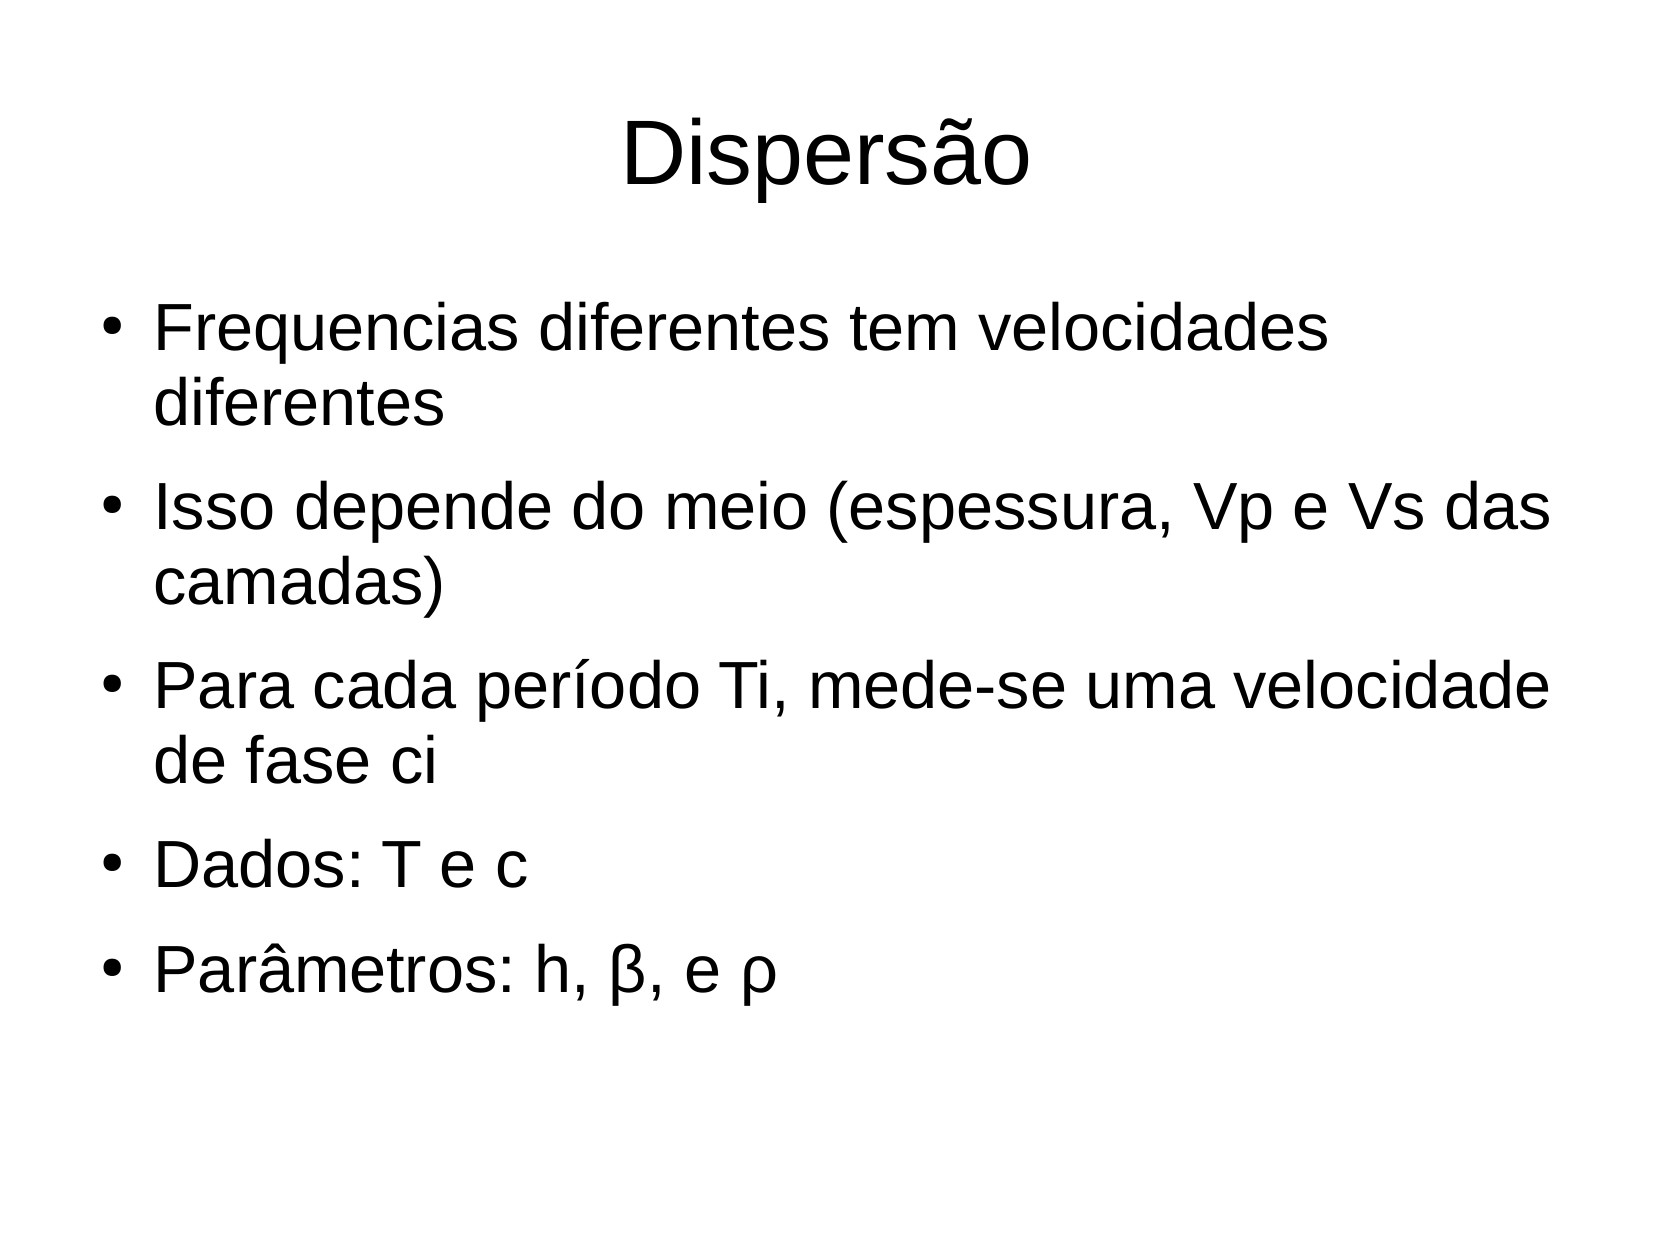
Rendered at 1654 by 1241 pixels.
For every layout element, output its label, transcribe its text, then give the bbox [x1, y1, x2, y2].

list Frequencias diferentes tem velocidades diferentes Isso depende do meio (espessura, Vp e Vs das camadas) Para cada período Ti, mede-se uma velocidade de fase ci Dados: T e c Parâmetros: h, β, e ρ [82, 290, 1571, 1109]
title Dispersão [82, 49, 1571, 257]
